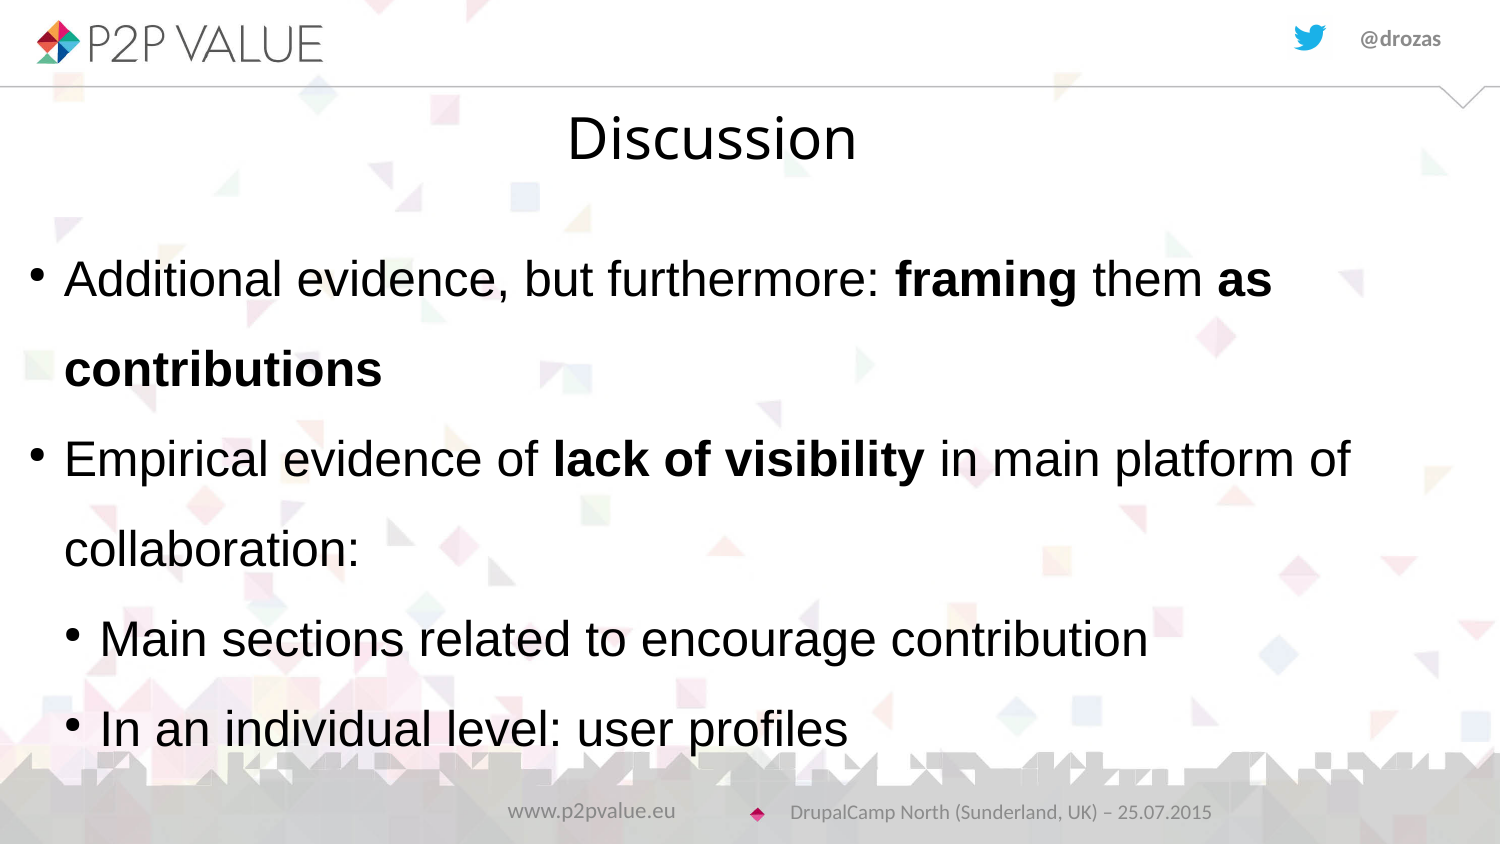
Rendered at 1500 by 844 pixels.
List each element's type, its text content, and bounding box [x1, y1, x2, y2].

subtitle Additional evidence, but furthermore: framing them as contributions Empirical evidence of lack of visibility in main platform of collaboration: Main sections related to encourage contribution In an individual level: user profiles [15, 210, 1496, 766]
text_box @drozas [1333, 15, 1455, 60]
title Discussion [60, 92, 1366, 181]
text_box DrupalCamp North (Sunderland, UK) – 25.07.2015 [777, 788, 1470, 834]
text_box www.p2pvalue.eu [501, 789, 720, 829]
picture [0, 0, 1500, 844]
